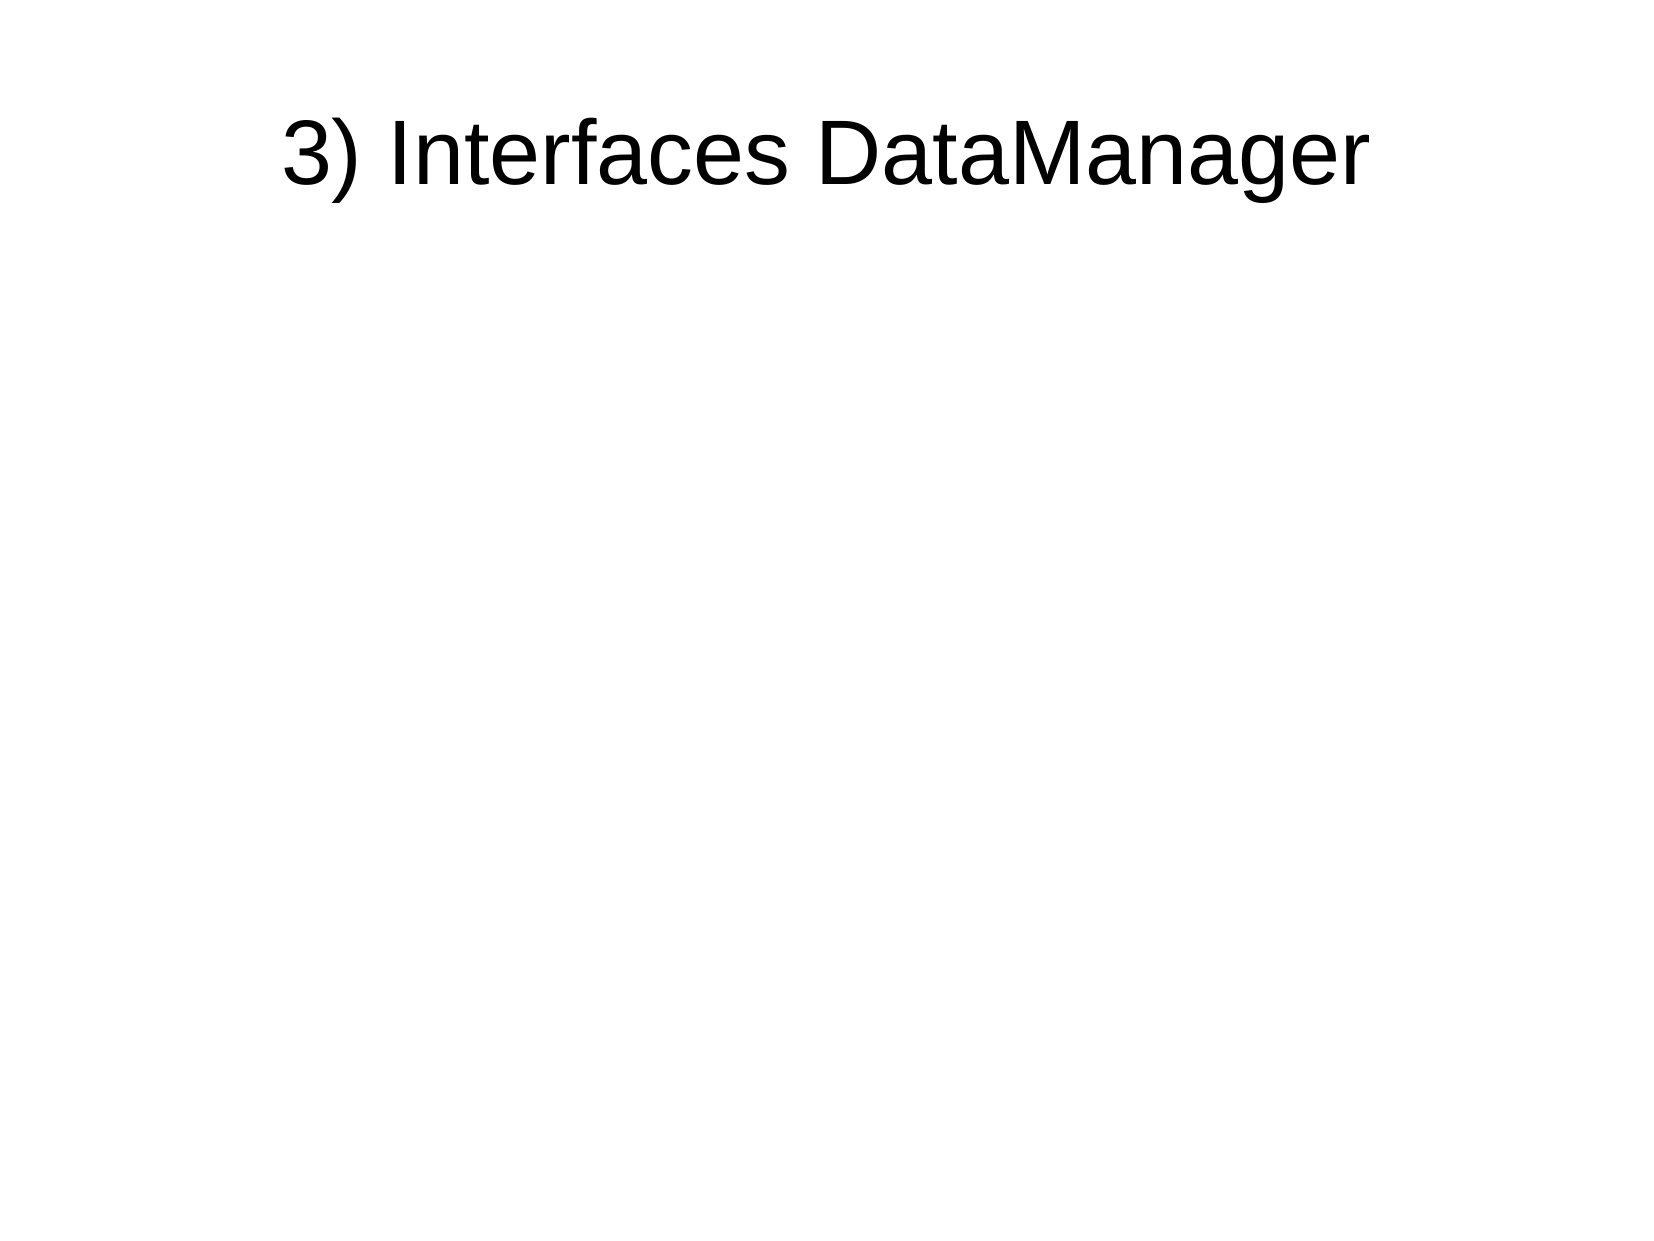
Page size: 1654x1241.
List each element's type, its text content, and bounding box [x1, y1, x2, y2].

title 3) Interfaces DataManager [82, 49, 1571, 257]
